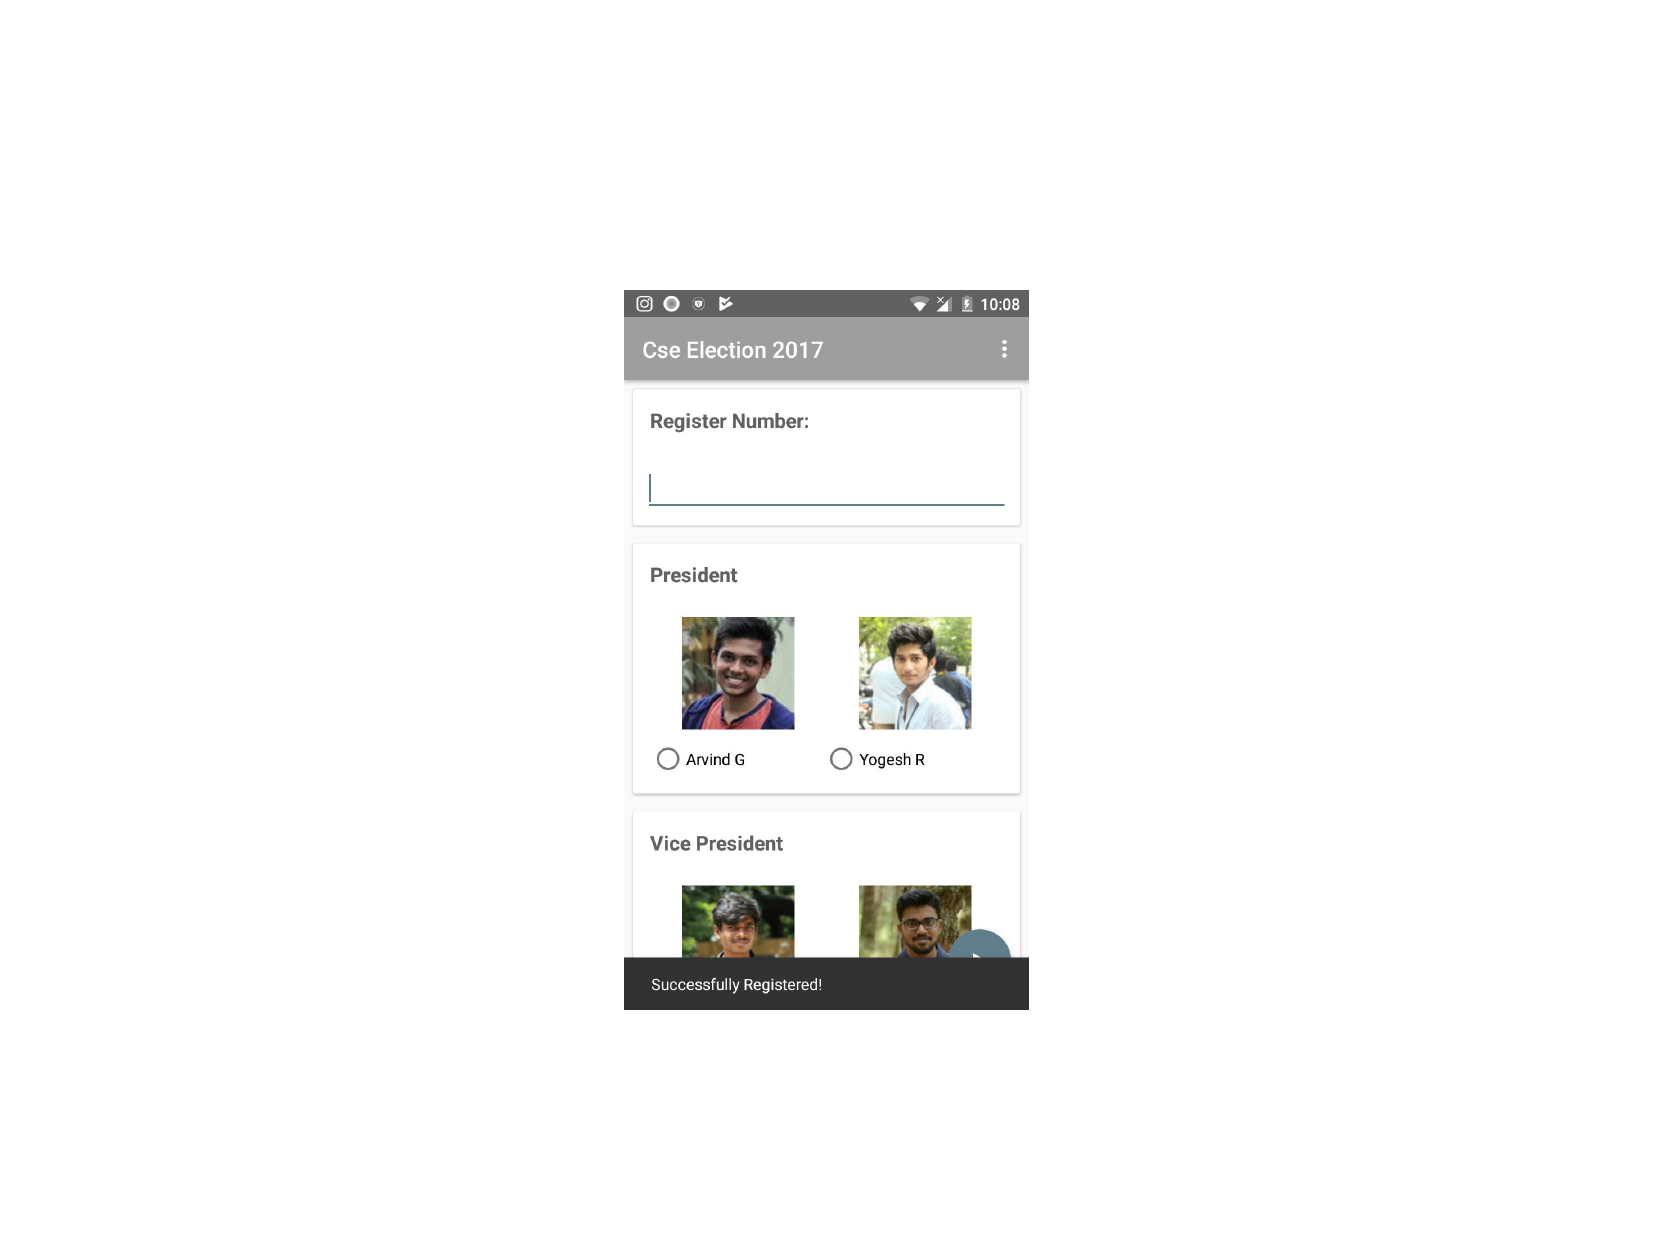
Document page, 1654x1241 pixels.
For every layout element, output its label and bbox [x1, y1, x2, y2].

picture [624, 290, 1029, 1010]
